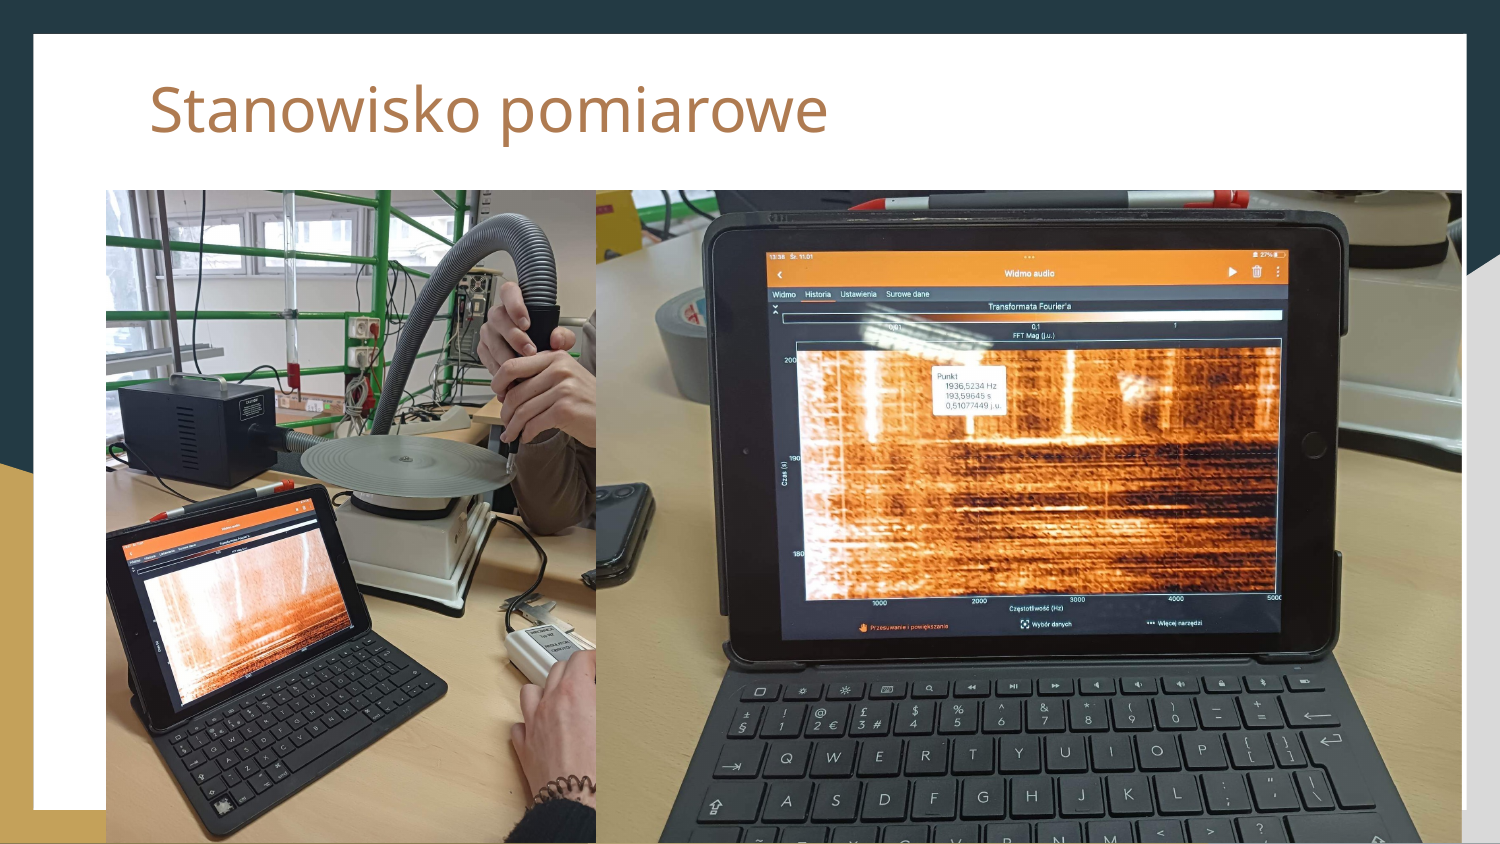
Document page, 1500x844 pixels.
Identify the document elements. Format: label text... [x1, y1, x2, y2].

picture [106, 190, 1462, 843]
title Stanowisko pomiarowe [134, 50, 1366, 190]
